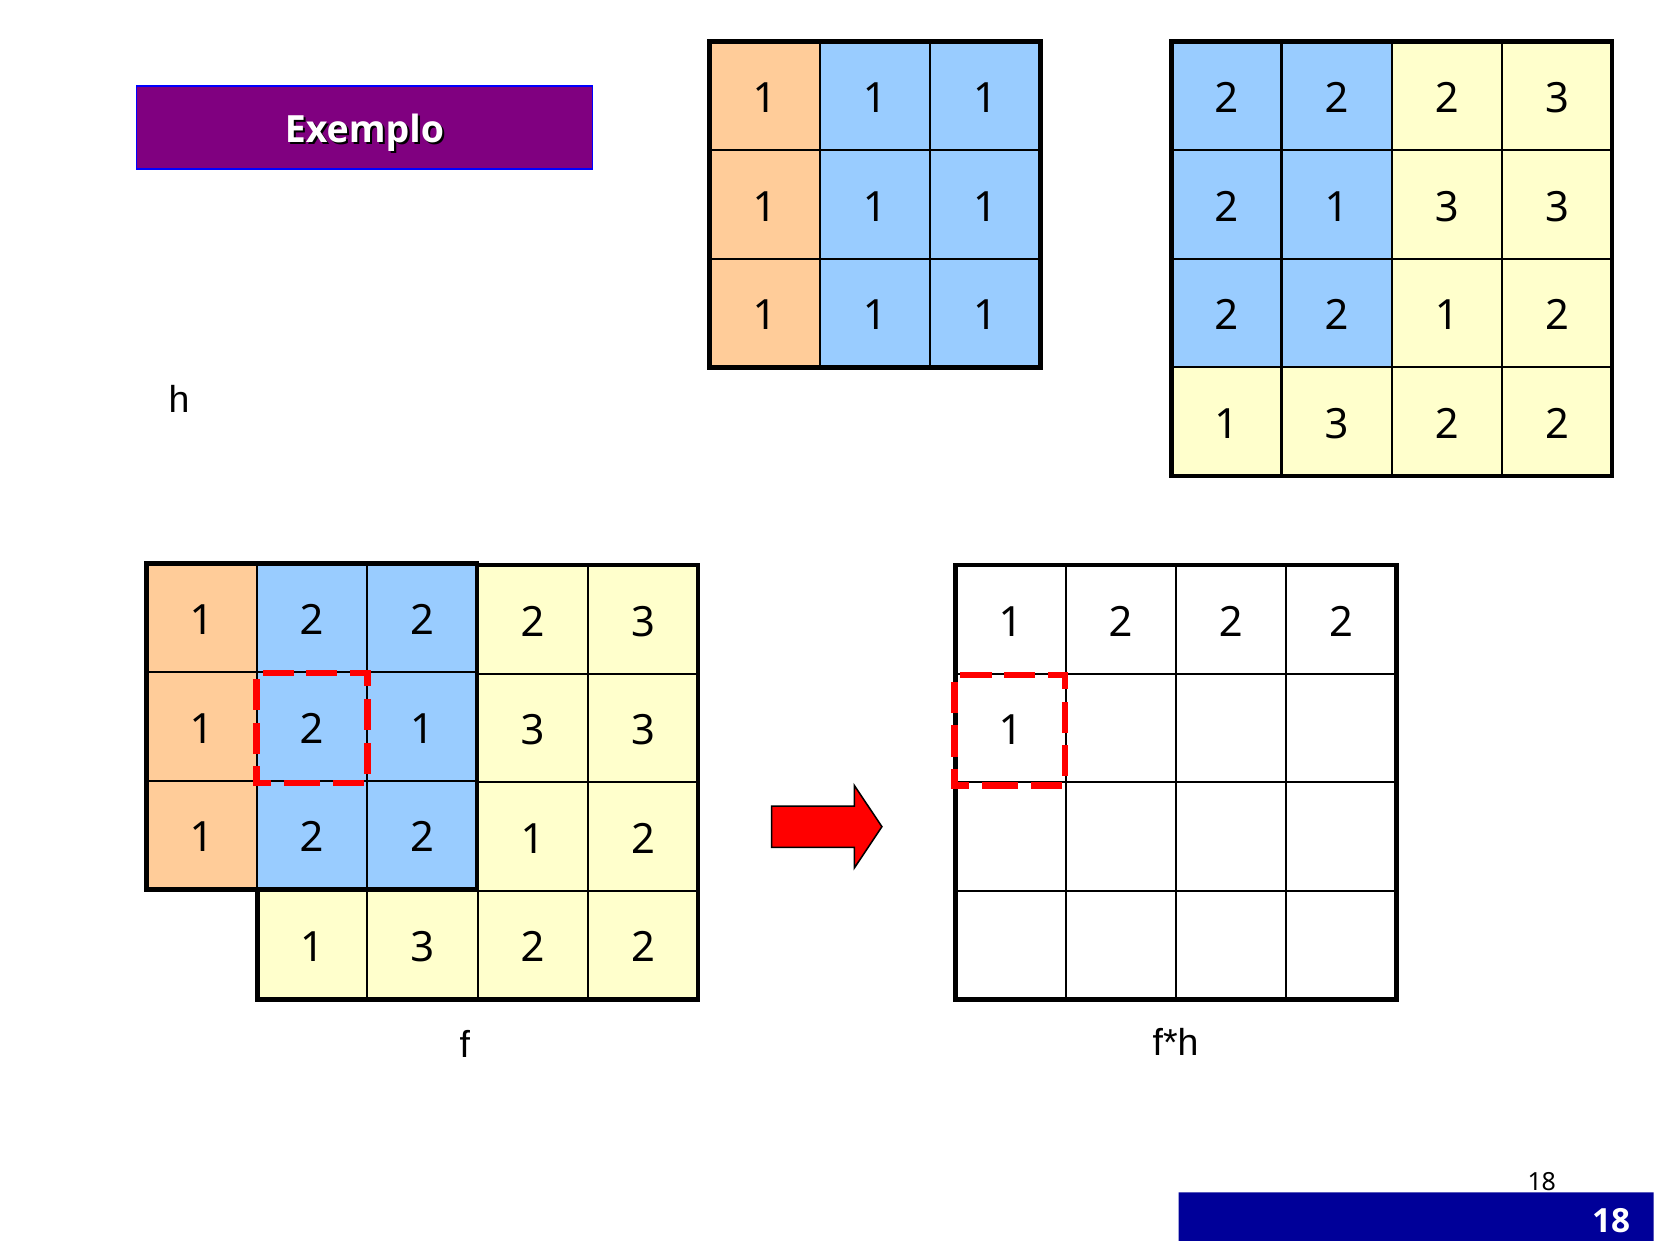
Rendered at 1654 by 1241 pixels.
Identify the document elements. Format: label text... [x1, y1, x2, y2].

text_box 1 [712, 260, 819, 365]
text_box 1 [821, 44, 929, 149]
text_box 2 [1174, 44, 1280, 149]
text_box 1 [149, 673, 256, 780]
text_box 2 [1283, 260, 1391, 366]
text_box [771, 785, 882, 869]
text_box 2 [479, 567, 587, 673]
text_box 1 [712, 151, 819, 258]
text_box 2 [1287, 567, 1394, 673]
text_box 2 [1174, 260, 1280, 366]
text_box 2 [258, 673, 366, 780]
text_box <number> [1334, 1149, 1571, 1216]
text_box 2 [1283, 44, 1391, 149]
text_box 1 [821, 151, 929, 258]
text_box 3 [589, 567, 696, 673]
text_box 2 [368, 566, 475, 671]
text_box 3 [1393, 151, 1501, 258]
text_box h [153, 367, 205, 428]
text_box 2 [1393, 368, 1501, 474]
text_box 2 [589, 892, 696, 997]
text_box 2 [258, 782, 366, 887]
text_box 1 [479, 783, 587, 890]
text_box 1 [958, 567, 1065, 673]
text_box 1 [1393, 260, 1501, 366]
text_box 2 [258, 566, 366, 671]
text_box 3 [1503, 44, 1610, 149]
text_box 2 [589, 783, 696, 890]
text_box 1 [149, 566, 256, 671]
text_box Exemplo [136, 86, 593, 169]
text_box 2 [368, 782, 475, 887]
text_box 1 [931, 44, 1038, 149]
text_box 1 [821, 260, 929, 365]
text_box 1 [712, 44, 819, 149]
text_box 1 [931, 260, 1038, 365]
text_box 1 [1174, 368, 1280, 474]
text_box 2 [1067, 567, 1175, 673]
text_box 2 [1503, 260, 1610, 366]
text_box 2 [479, 892, 587, 997]
text_box 3 [589, 675, 696, 781]
text_box f*h [1137, 1010, 1214, 1071]
text_box 3 [368, 892, 477, 997]
text_box f [444, 1012, 486, 1073]
text_box 2 [1503, 368, 1610, 474]
text_box 1 [368, 673, 475, 780]
text_box 3 [1283, 368, 1391, 474]
text_box 2 [1174, 151, 1280, 258]
text_box 1 [149, 782, 256, 887]
text_box 1 [260, 892, 366, 997]
text_box 3 [479, 675, 587, 781]
text_box 2 [1393, 44, 1501, 149]
text_box 2 [1177, 567, 1285, 673]
text_box 1 [1283, 151, 1391, 258]
text_box 3 [1503, 151, 1610, 258]
text_box 1 [958, 675, 1065, 781]
text_box 1 [931, 151, 1038, 258]
